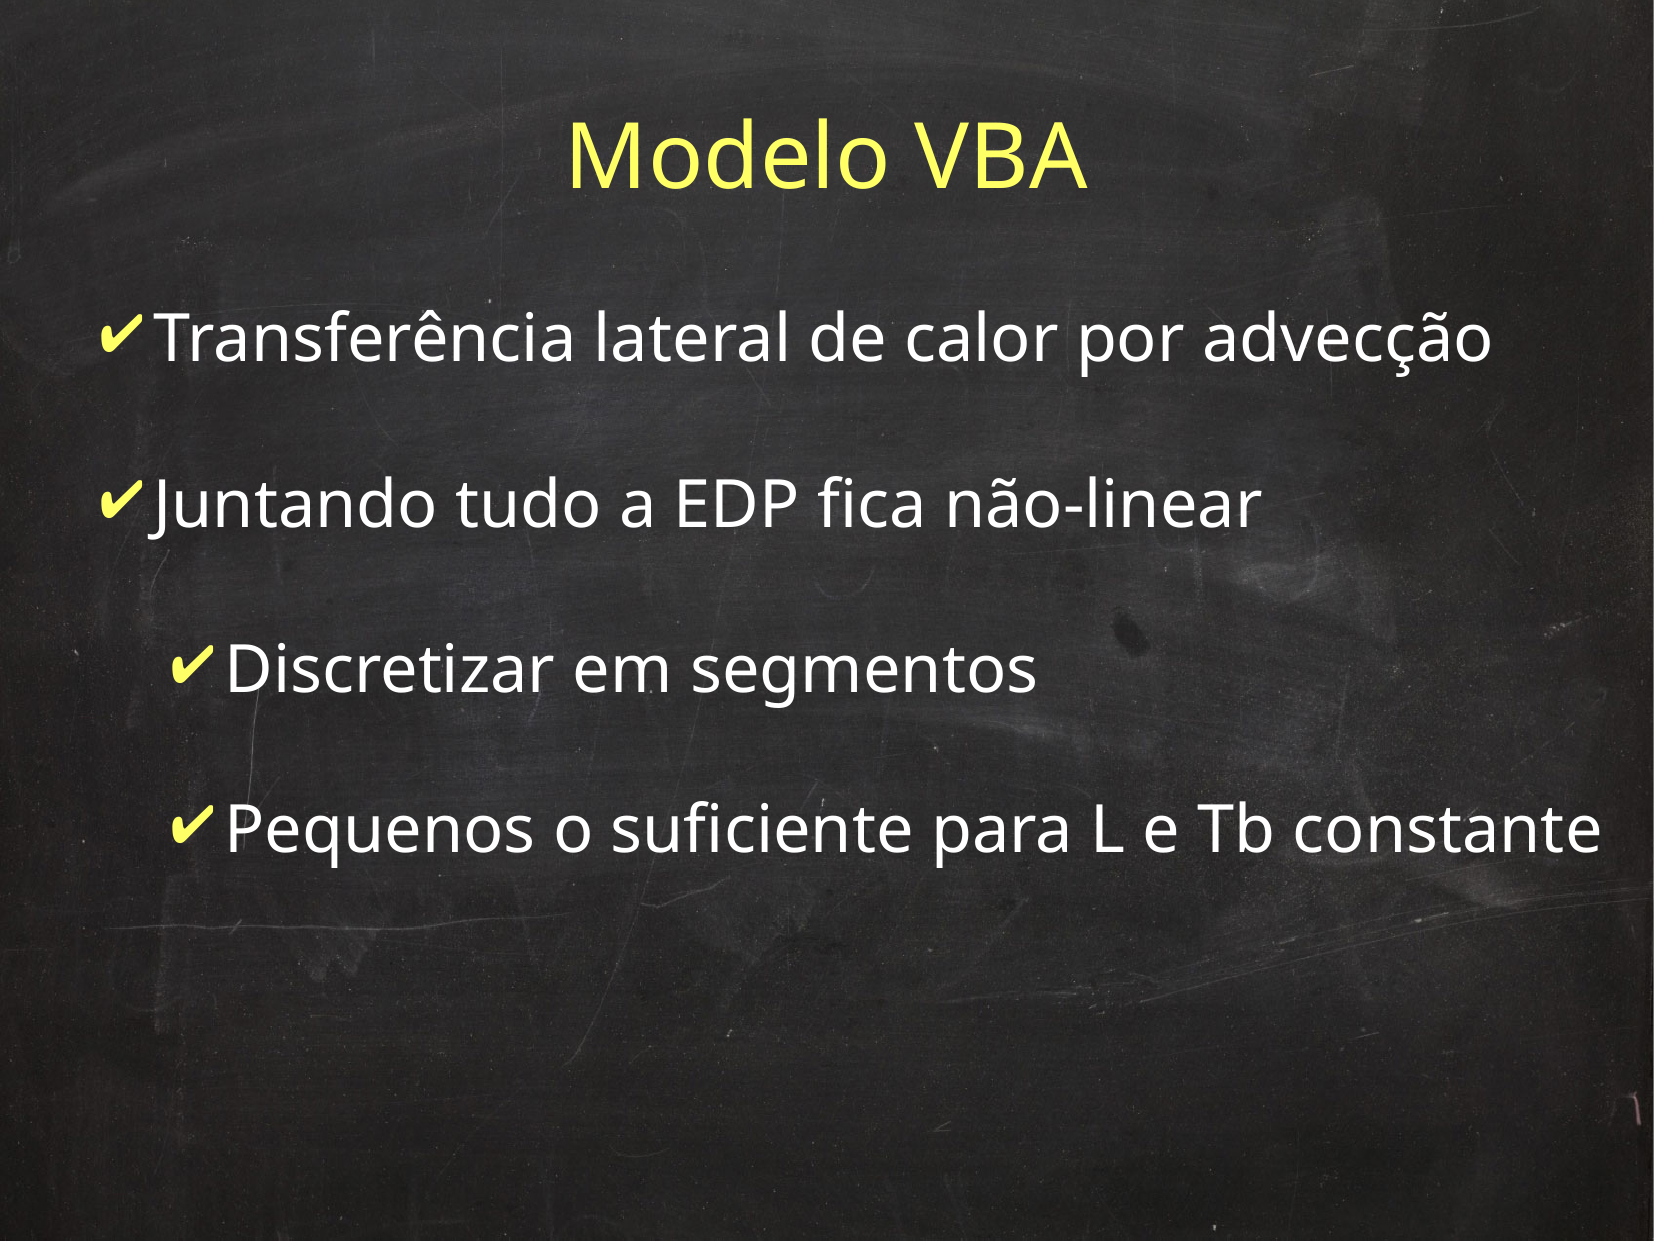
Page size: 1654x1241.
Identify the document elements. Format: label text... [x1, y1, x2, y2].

picture [0, 0, 1654, 1241]
list Transferência lateral de calor por advecção Juntando tudo a EDP fica não-linear Discretizar em segmentos Pequenos o suficiente para L e Tb constante [82, 290, 1654, 1238]
title Modelo VBA [82, 56, 1571, 250]
